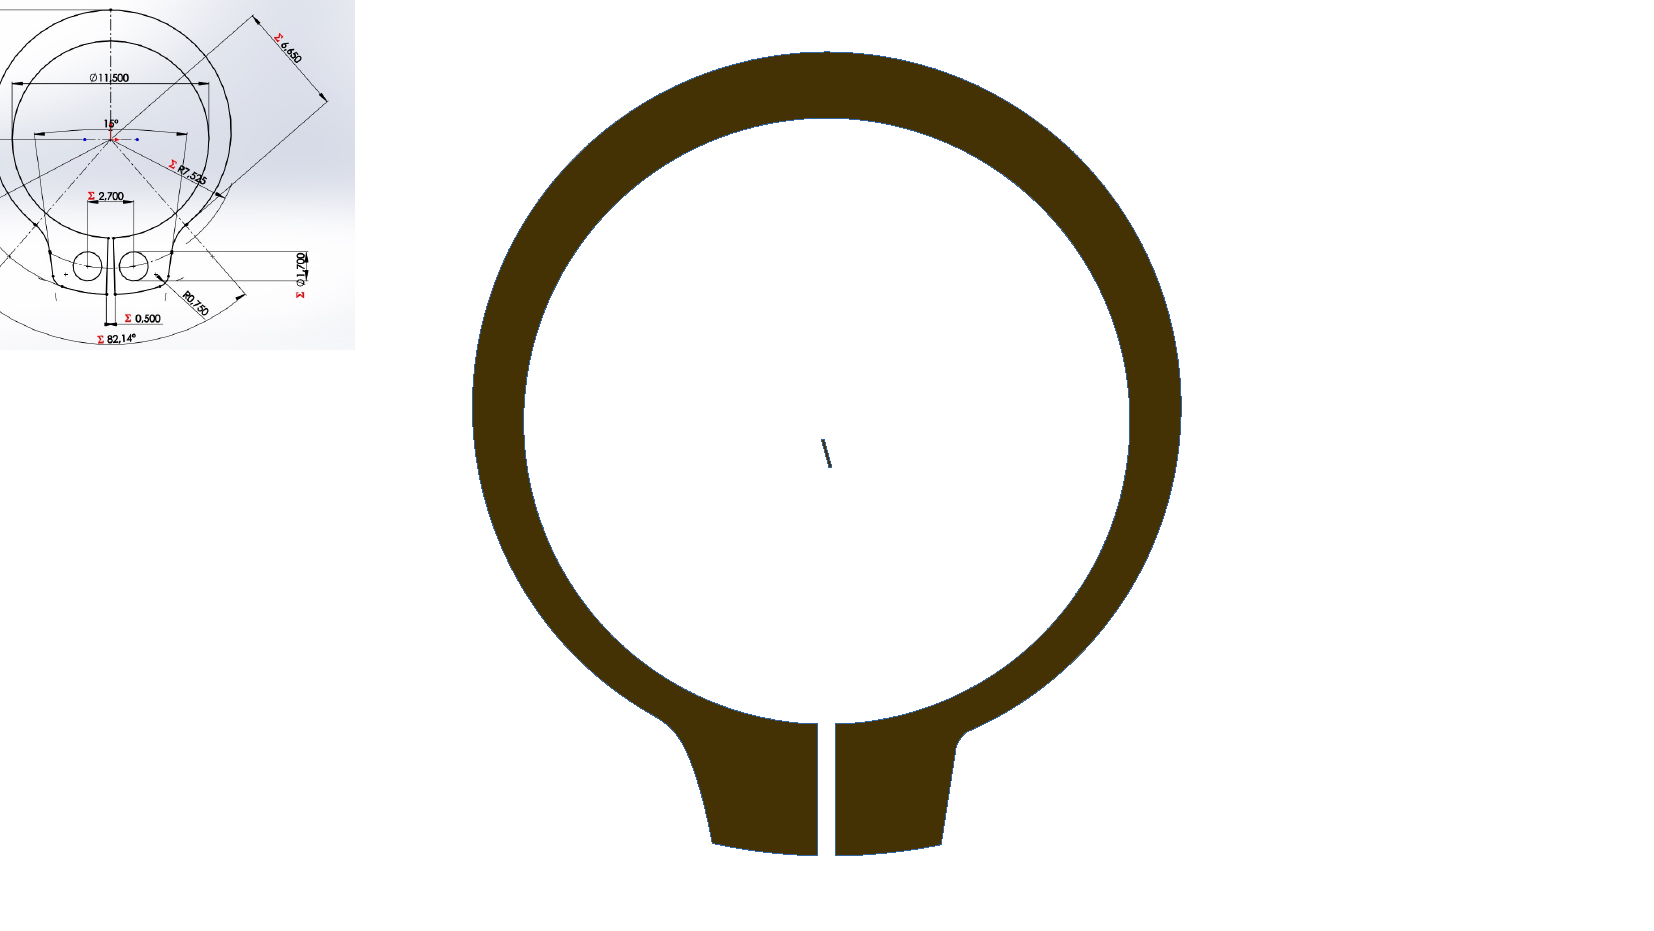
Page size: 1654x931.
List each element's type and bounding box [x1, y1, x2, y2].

text_box [472, 51, 1182, 856]
picture [0, 0, 355, 351]
text_box [821, 439, 832, 468]
